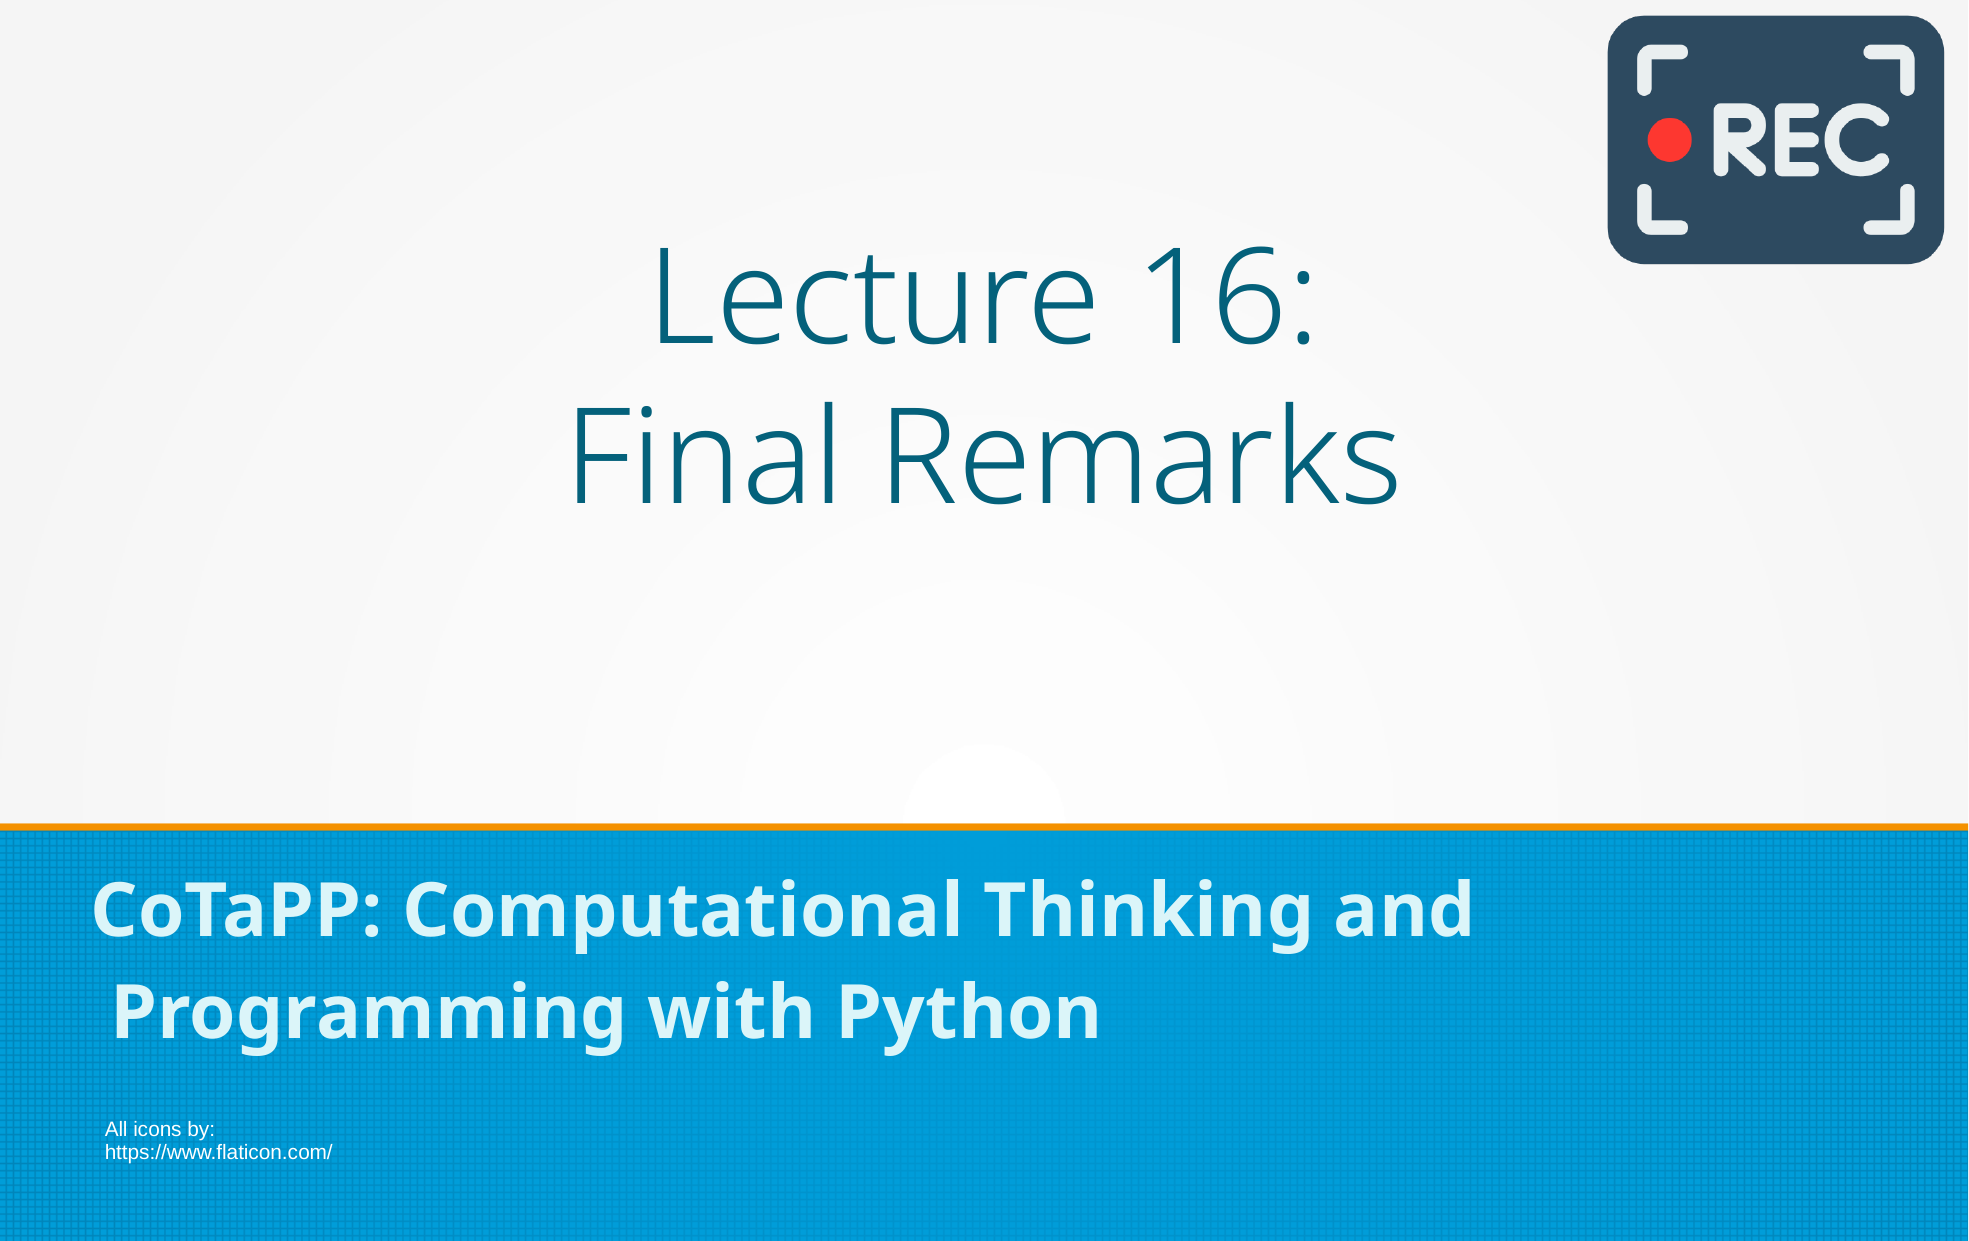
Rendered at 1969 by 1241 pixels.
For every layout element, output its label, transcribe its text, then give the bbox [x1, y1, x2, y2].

subtitle CoTaPP: Computational Thinking and Programming with Python [90, 855, 1654, 1063]
picture [0, 0, 1969, 830]
title Lecture 16: Final Remarks [98, 49, 1870, 691]
text_box All icons by: https://www.flaticon.com/ [90, 1110, 348, 1172]
